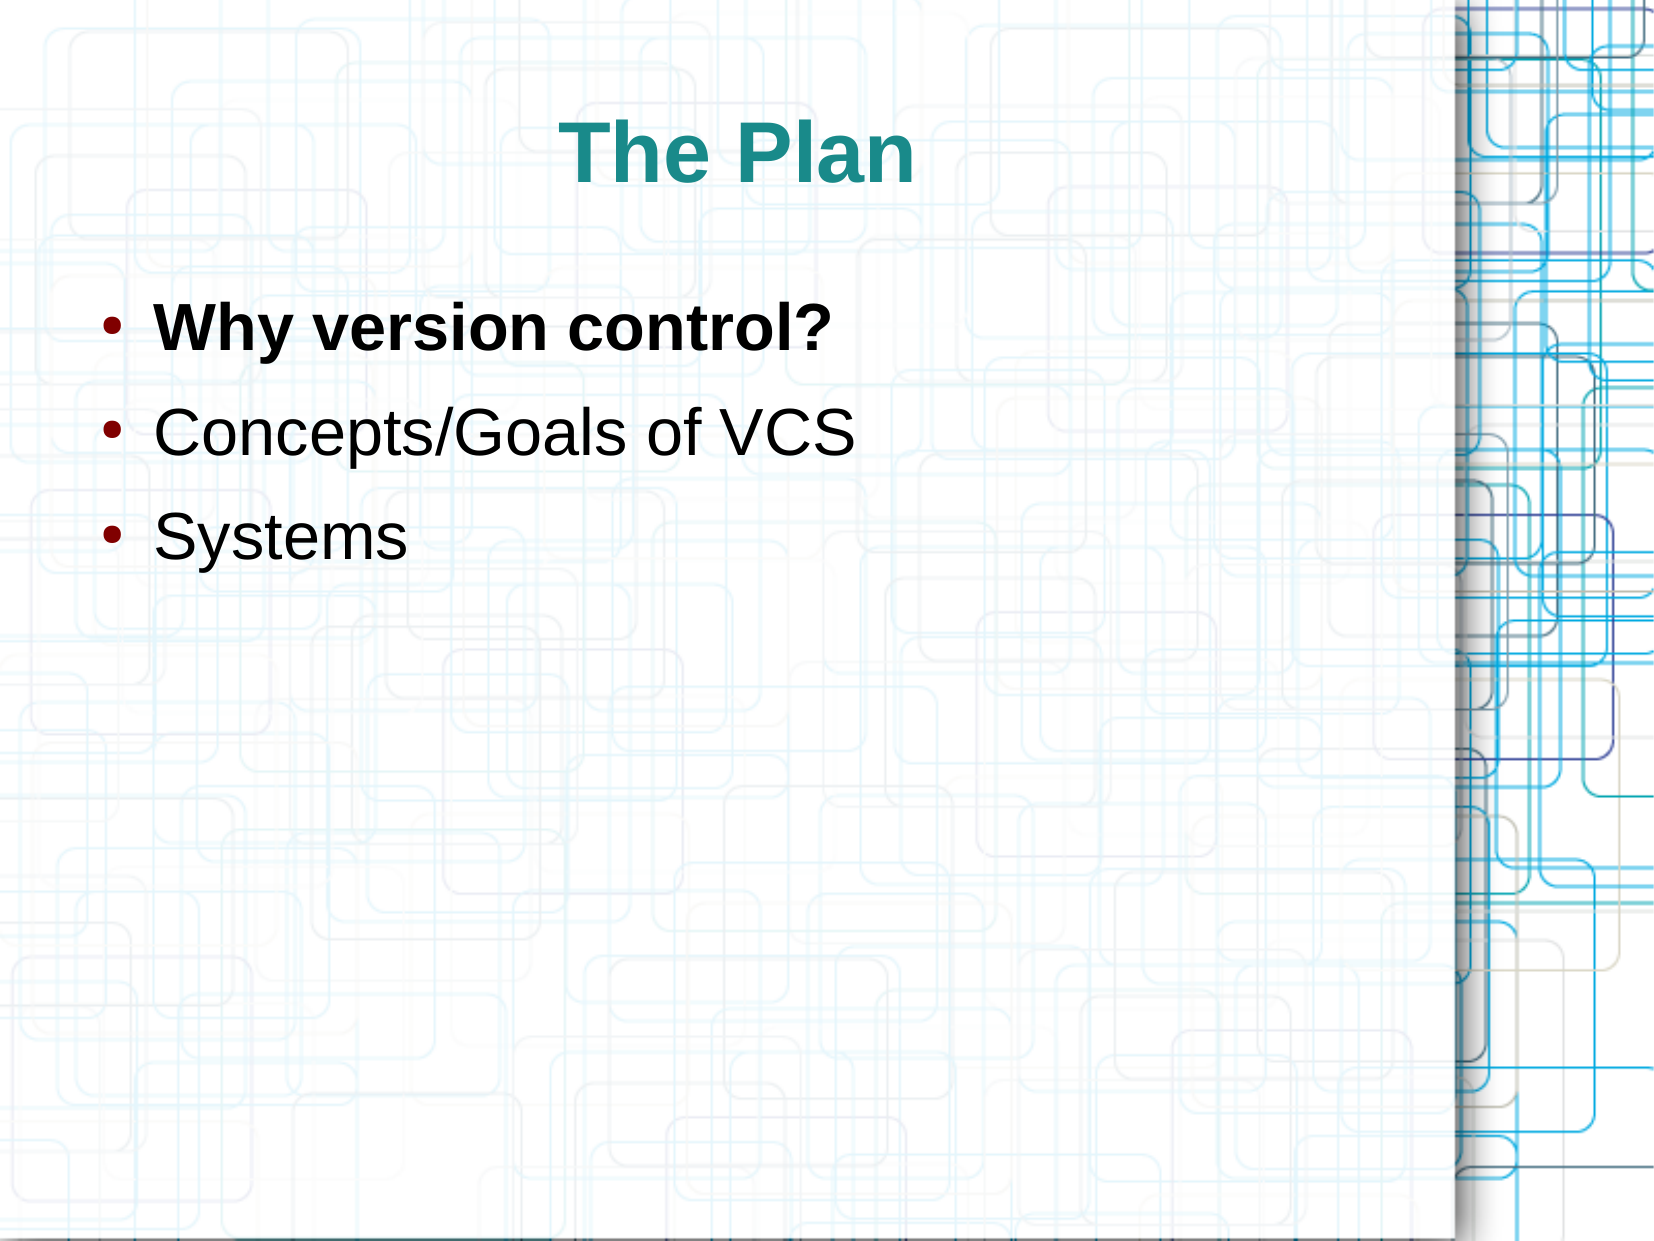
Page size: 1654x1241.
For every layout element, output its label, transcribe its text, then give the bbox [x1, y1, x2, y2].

picture [0, 0, 1654, 1241]
title The Plan [59, 49, 1418, 257]
list Why version control? Concepts/Goals of VCS Systems [82, 290, 1538, 1010]
